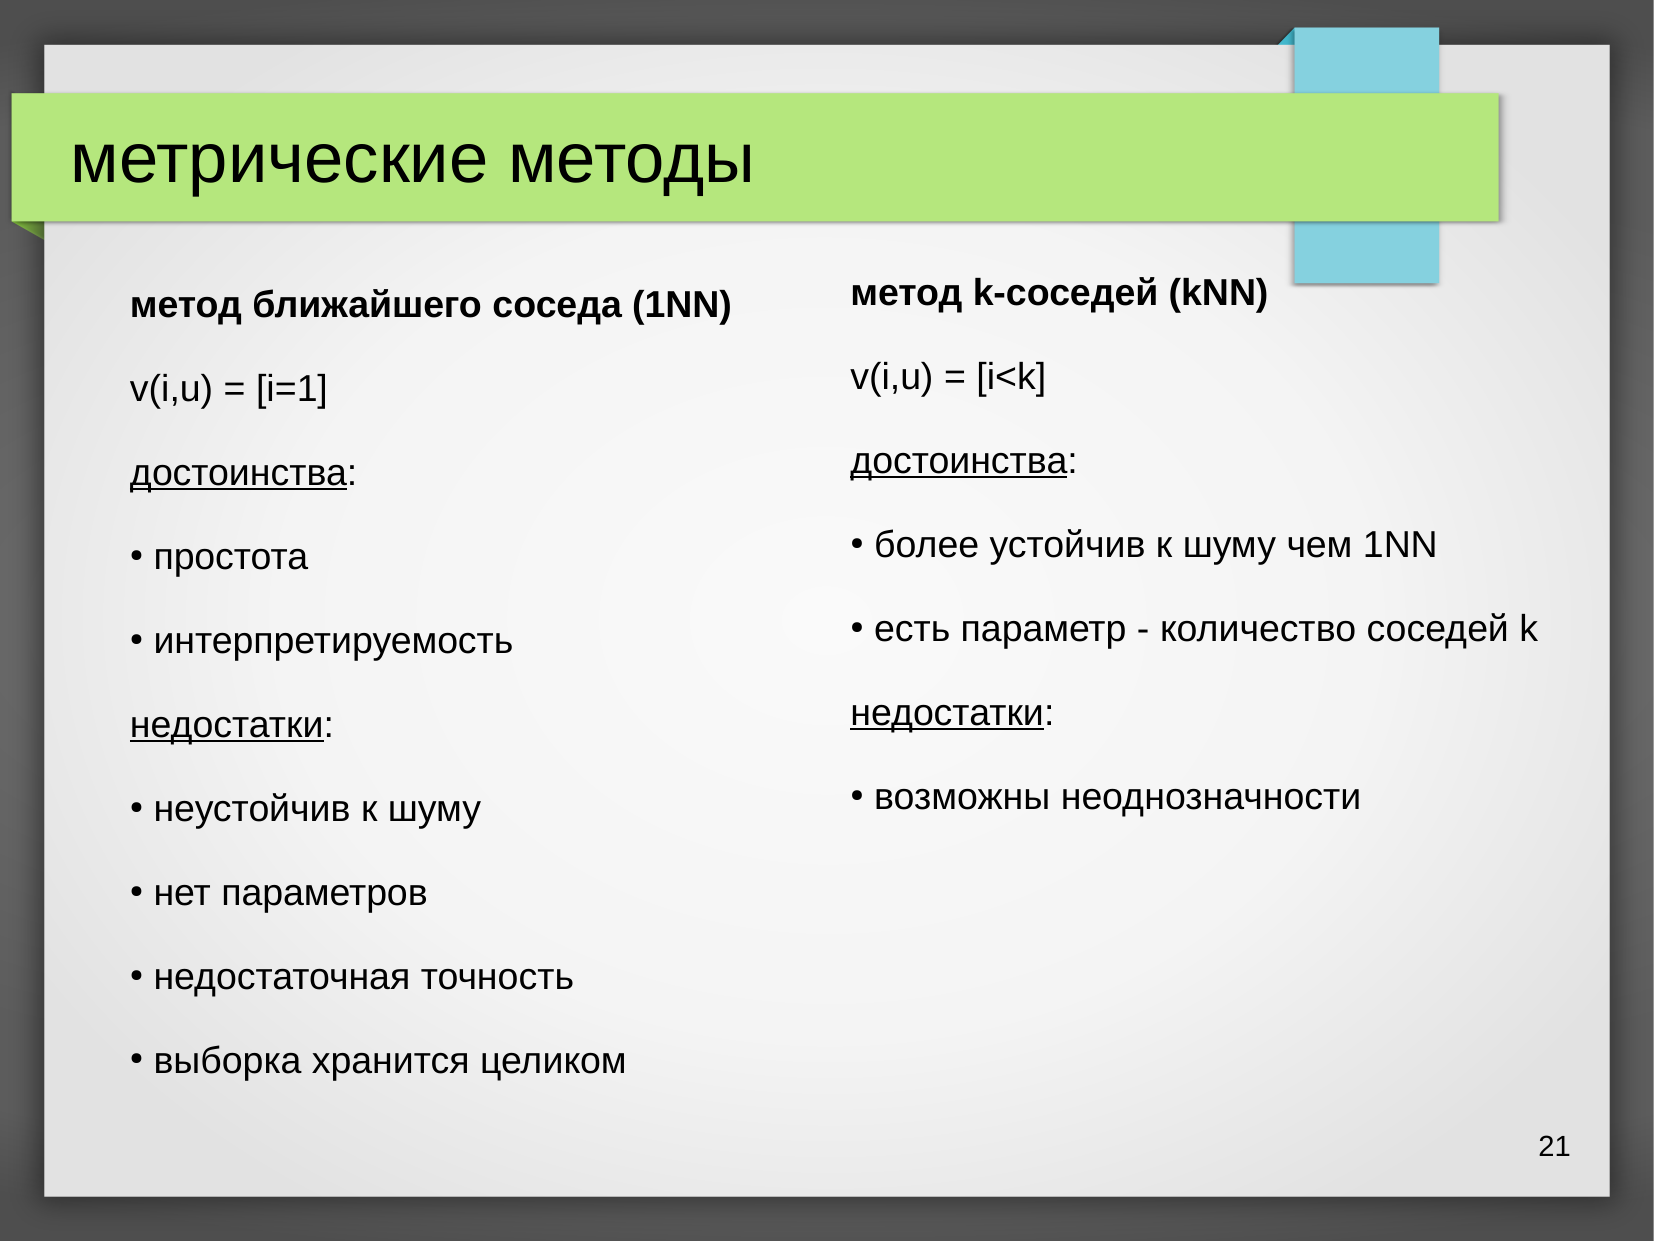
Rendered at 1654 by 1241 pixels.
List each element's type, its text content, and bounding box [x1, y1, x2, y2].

picture [0, 0, 1654, 1241]
text_box метод ближайшего соседа (1NN) v(i,u) = [i=1] достоинства: простота интерпретируемость недостатки: неустойчив к шуму нет параметров недостаточная точность выборка хранится целиком [129, 283, 768, 1082]
text_box метод k-соседей (kNN) v(i,u) = [i<k] достоинства: более устойчив к шуму чем 1NN есть параметр - количество соседей k недостатки: возможны неоднозначности [850, 271, 1560, 818]
title метрические методы [70, 118, 1205, 199]
